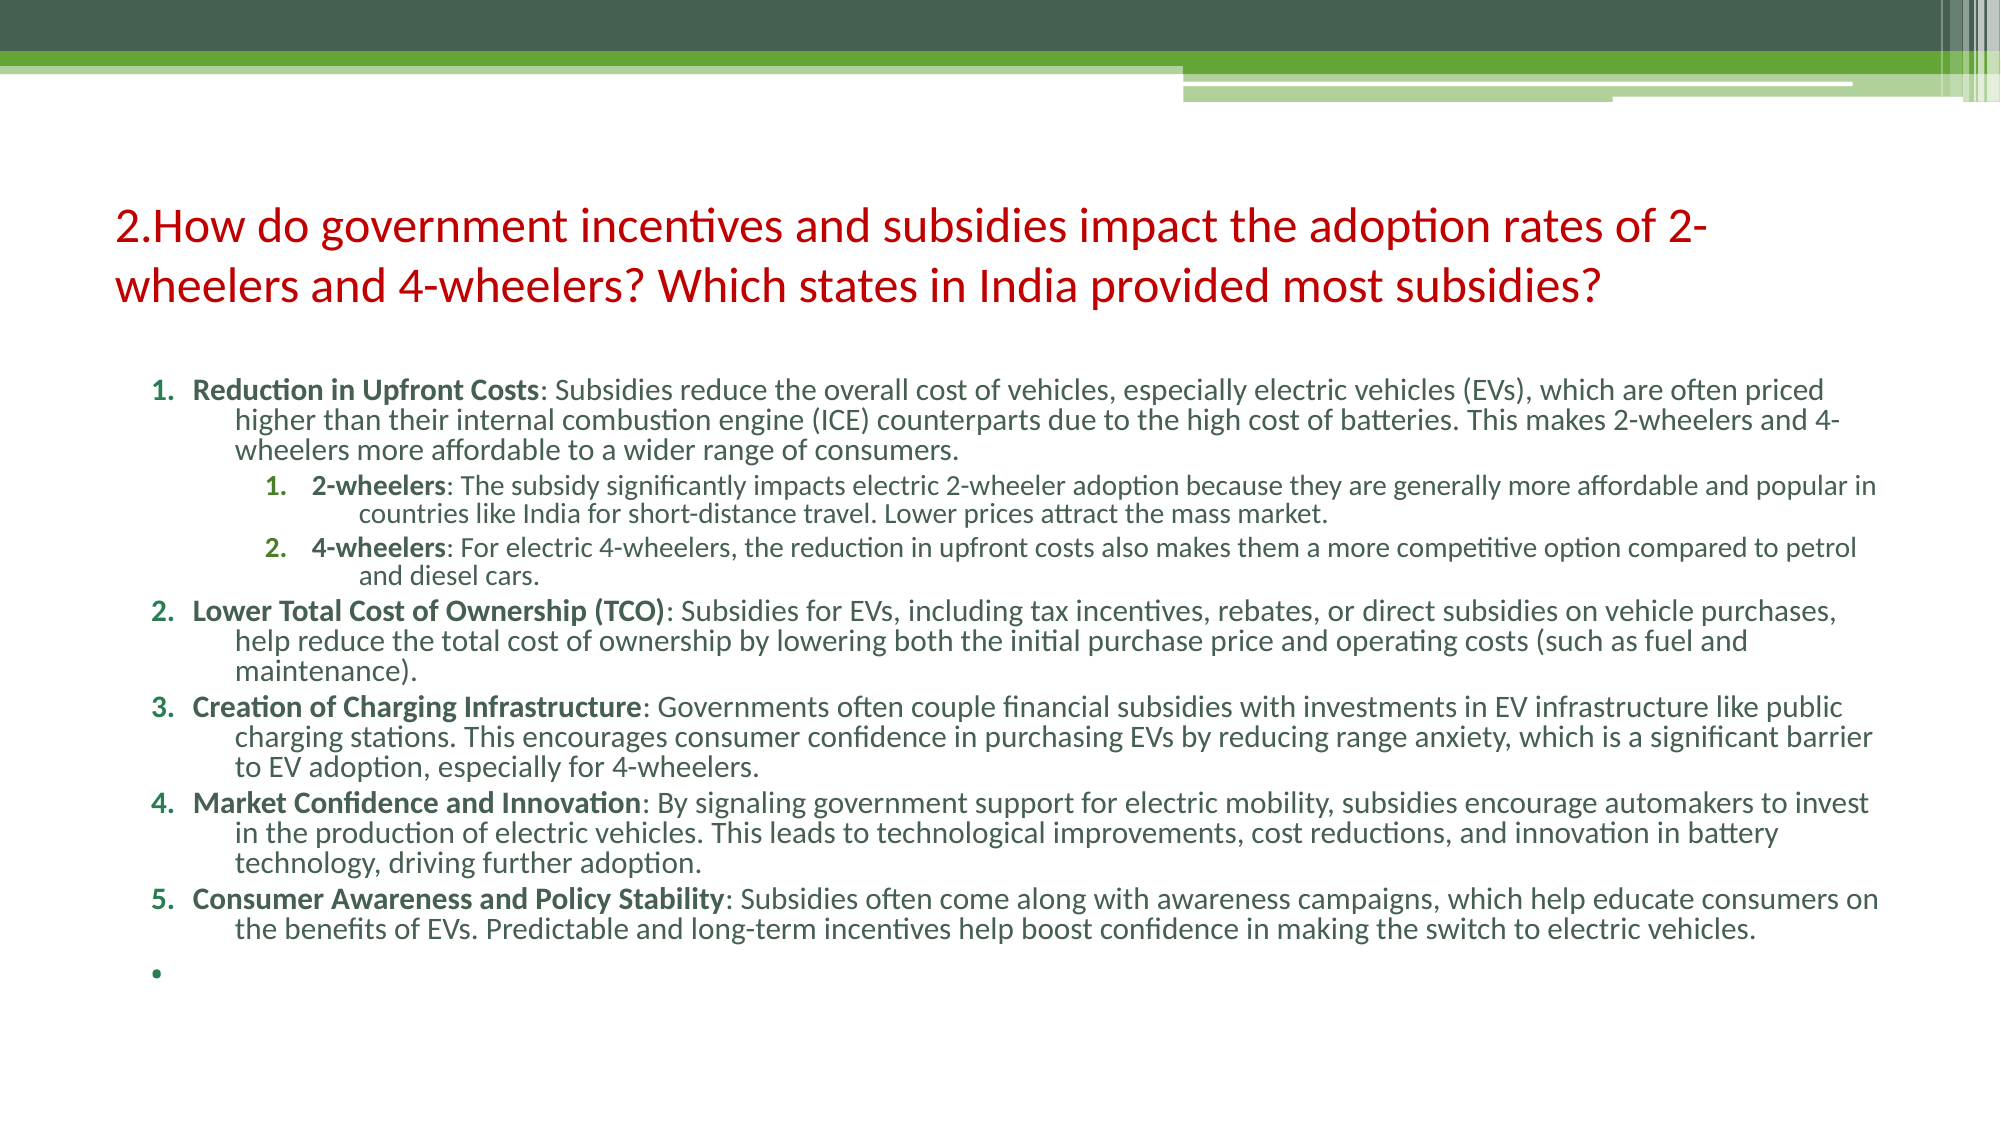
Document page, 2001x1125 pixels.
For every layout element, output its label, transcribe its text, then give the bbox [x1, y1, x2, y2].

list Reduction in Upfront Costs: Subsidies reduce the overall cost of vehicles, especially electric vehicles (EVs), which are often priced higher than their internal combustion engine (ICE) counterparts due to the high cost of batteries. This makes 2-wheelers and 4-wheelers more affordable to a wider range of consumers. 2-wheelers: The subsidy significantly impacts electric 2-wheeler adoption because they are generally more affordable and popular in countries like India for short-distance travel. Lower prices attract the mass market. 4-wheelers: For electric 4-wheelers, the reduction in upfront costs also makes them a more competitive option compared to petrol and diesel cars. Lower Total Cost of Ownership (TCO): Subsidies for EVs, including tax incentives, rebates, or direct subsidies on vehicle purchases, help reduce the total cost of ownership by lowering both the initial purchase price and operating costs (such as fuel and maintenance). Creation of Charging Infrastructure: Governments often couple financial subsidies with investments in EV infrastructure like public charging stations. This encourages consumer confidence in purchasing EVs by reducing range anxiety, which is a significant barrier to EV adoption, especially for 4-wheelers. Market Confidence and Innovation: By signaling government support for electric mobility, subsidies encourage automakers to invest in the production of electric vehicles. This leads to technological improvements, cost reductions, and innovation in battery technology, driving further adoption. Consumer Awareness and Policy Stability: Subsidies often come along with awareness campaigns, which help educate consumers on the benefits of EVs. Predictable and long-term incentives help boost confidence in making the switch to electric vehicles. [99, 368, 1900, 1079]
title 2.How do government incentives and subsidies impact the adoption rates of 2-wheelers and 4-wheelers? Which states in India provided most subsidies? [99, 165, 1900, 341]
